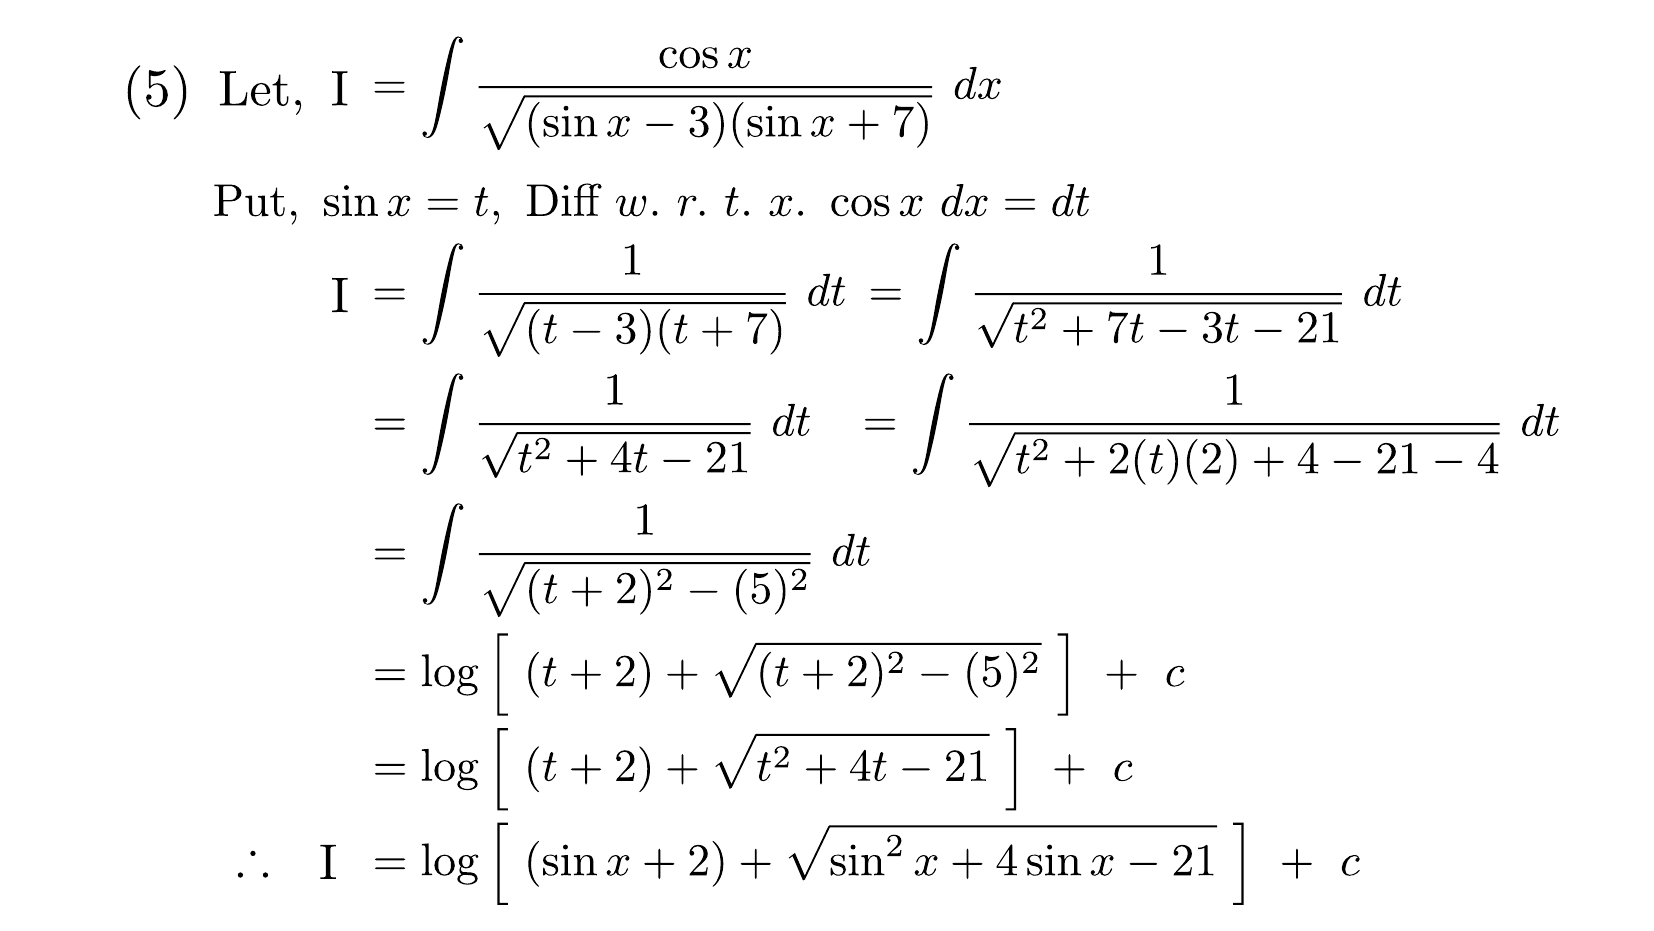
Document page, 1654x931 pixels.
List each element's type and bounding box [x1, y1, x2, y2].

text_box [374, 503, 871, 618]
text_box [332, 277, 348, 313]
text_box [870, 243, 1402, 349]
text_box [237, 850, 269, 878]
text_box [373, 36, 1001, 151]
text_box [125, 65, 187, 120]
text_box [864, 373, 1560, 488]
text_box [374, 633, 1185, 716]
text_box [214, 183, 1090, 225]
text_box [374, 243, 846, 358]
title [47, 36, 1607, 898]
text_box [374, 822, 1360, 905]
text_box [320, 844, 336, 879]
text_box [374, 728, 1133, 811]
text_box [374, 373, 811, 478]
text_box [219, 71, 302, 115]
text_box [332, 71, 348, 106]
